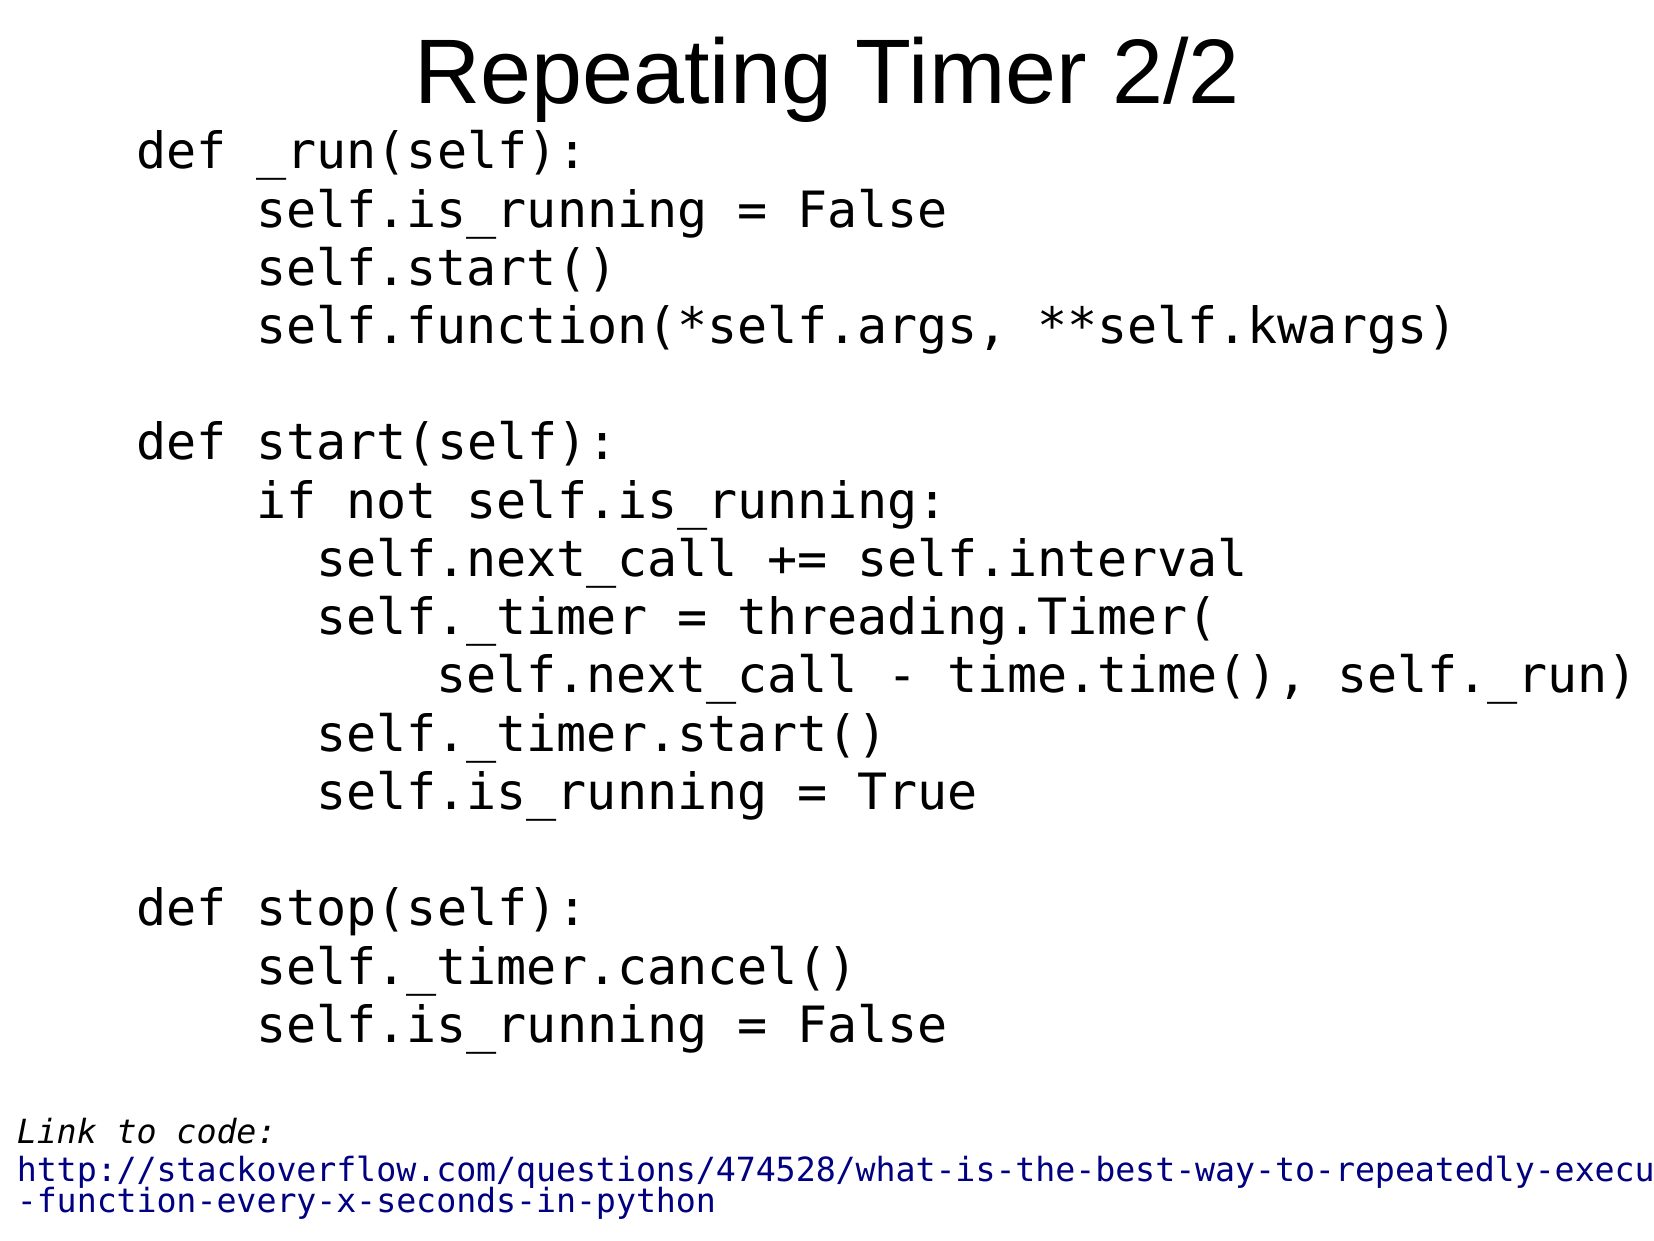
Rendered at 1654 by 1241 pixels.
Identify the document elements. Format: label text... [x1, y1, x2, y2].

title Repeating Timer 2/2 [19, 0, 1636, 115]
text_box def _run(self): self.is_running = False self.start() self.function(*self.args, **self.kwargs) def start(self): if not self.is_running: self.next_call += self.interval self._timer = threading.Timer( self.next_call - time.time(), self._run) self._timer.start() self.is_running = True def stop(self): self._timer.cancel() self.is_running = False Link to code: http://stackoverflow.com/questions/474528/what-is-the-best-way-to-repeatedly-execute-a-function-every-x-seconds-in-python [2, 115, 1654, 1241]
